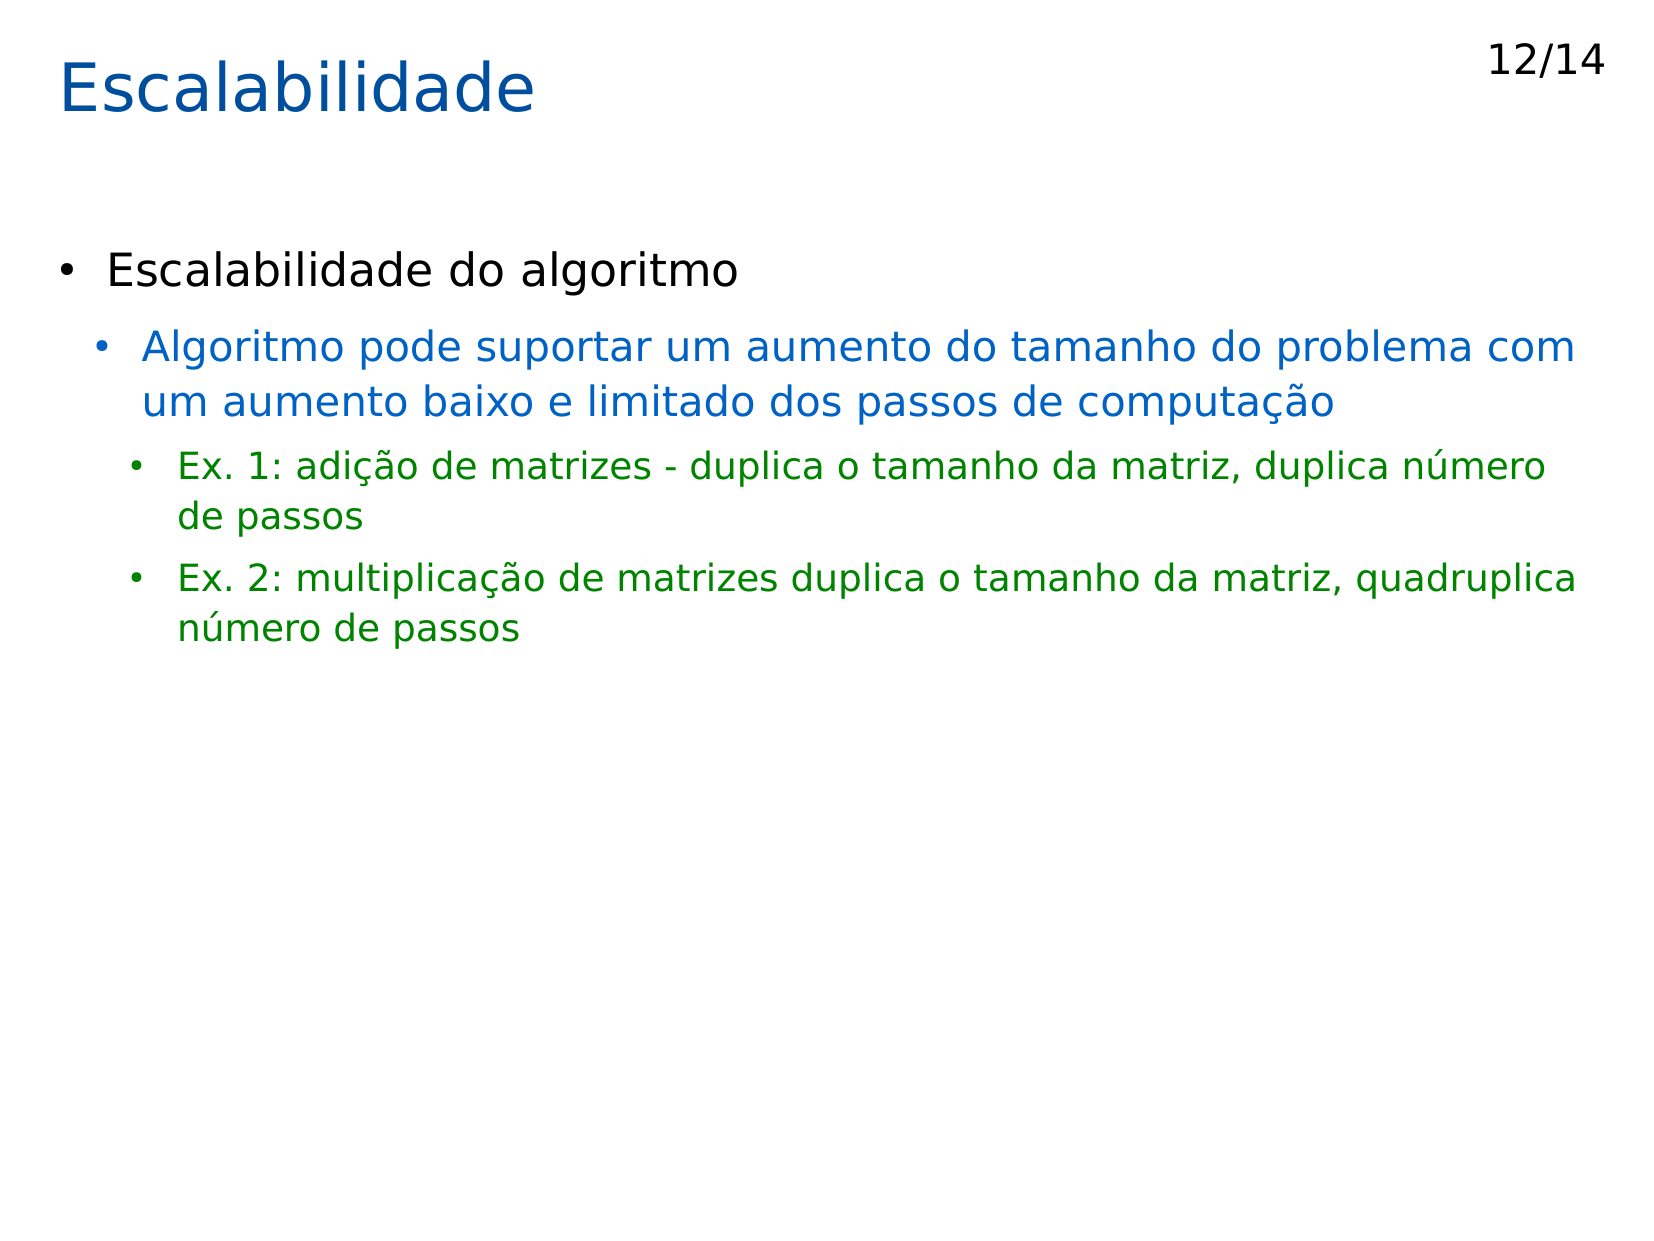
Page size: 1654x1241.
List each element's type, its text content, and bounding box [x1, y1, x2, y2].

title Escalabilidade [59, 29, 1506, 148]
list Escalabilidade do algoritmo Algoritmo pode suportar um aumento do tamanho do problema com um aumento baixo e limitado dos passos de computação Ex. 1: adição de matrizes - duplica o tamanho da matriz, duplica número de passos Ex. 2: multiplicação de matrizes duplica o tamanho da matriz, quadruplica número de passos [59, 236, 1595, 1211]
